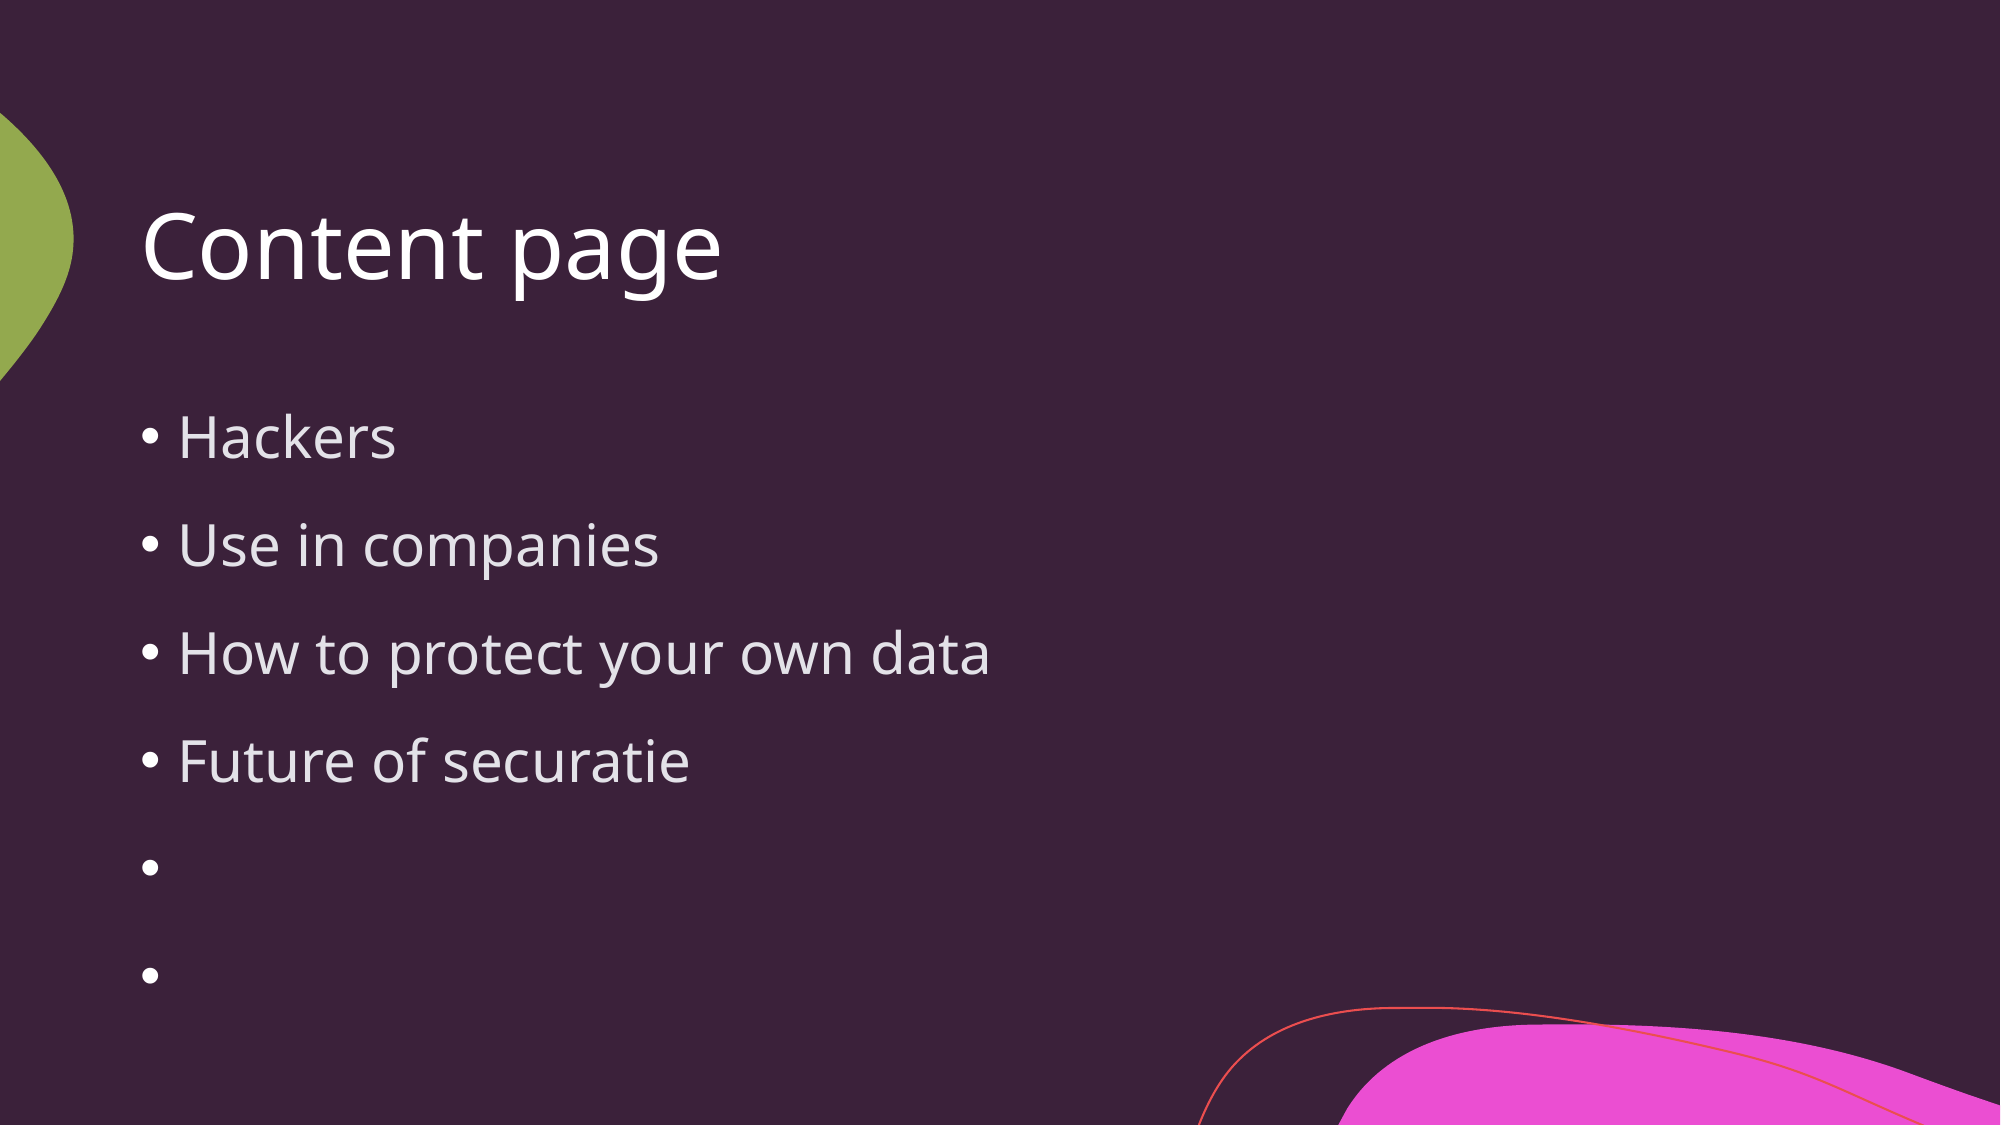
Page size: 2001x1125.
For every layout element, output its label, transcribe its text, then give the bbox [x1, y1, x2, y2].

list Hackers Use in companies How to protect your own data Future of securatie [125, 375, 1876, 1002]
title Content page [125, 125, 1876, 375]
